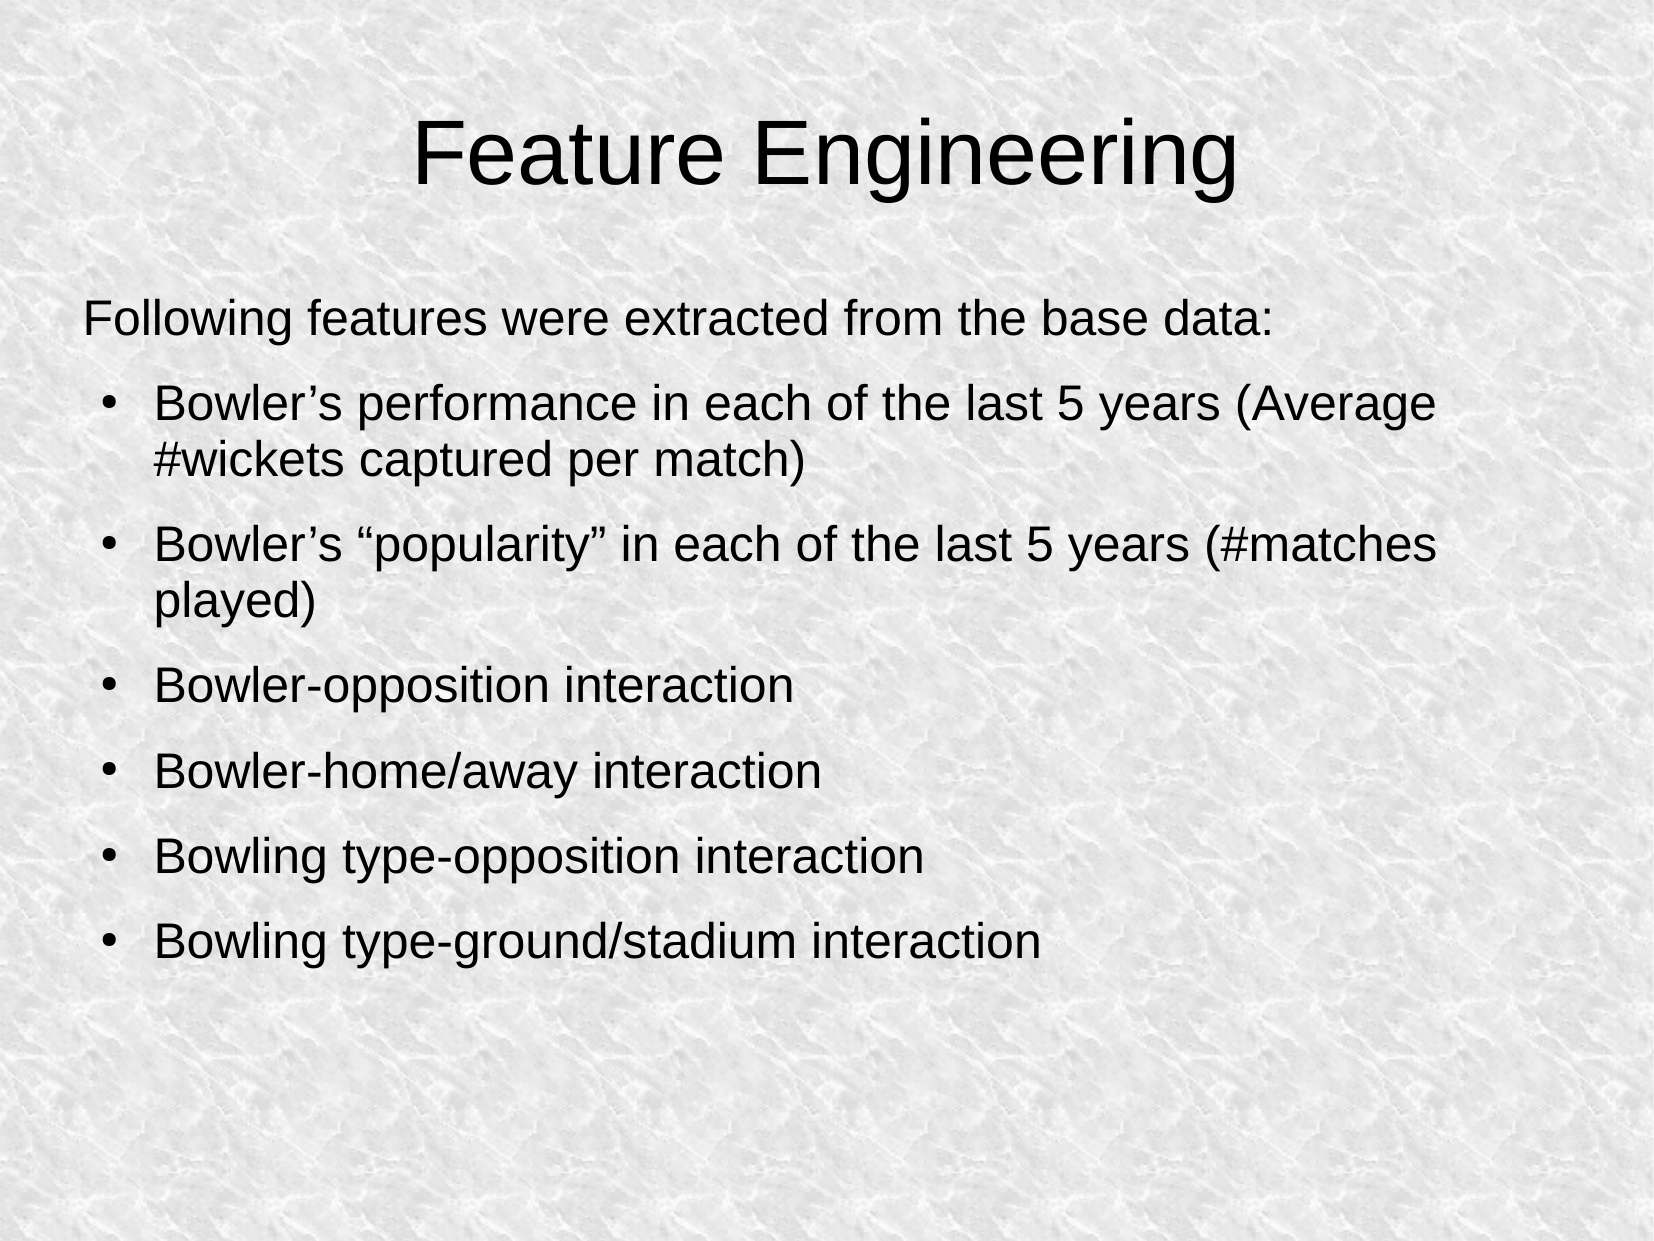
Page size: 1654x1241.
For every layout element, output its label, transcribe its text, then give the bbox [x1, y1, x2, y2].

picture [0, 0, 1654, 1241]
title Feature Engineering [82, 49, 1571, 257]
list Following features were extracted from the base data: Bowler’s performance in each of the last 5 years (Average #wickets captured per match) Bowler’s “popularity” in each of the last 5 years (#matches played) Bowler-opposition interaction Bowler-home/away interaction Bowling type-opposition interaction Bowling type-ground/stadium interaction [82, 290, 1571, 1010]
